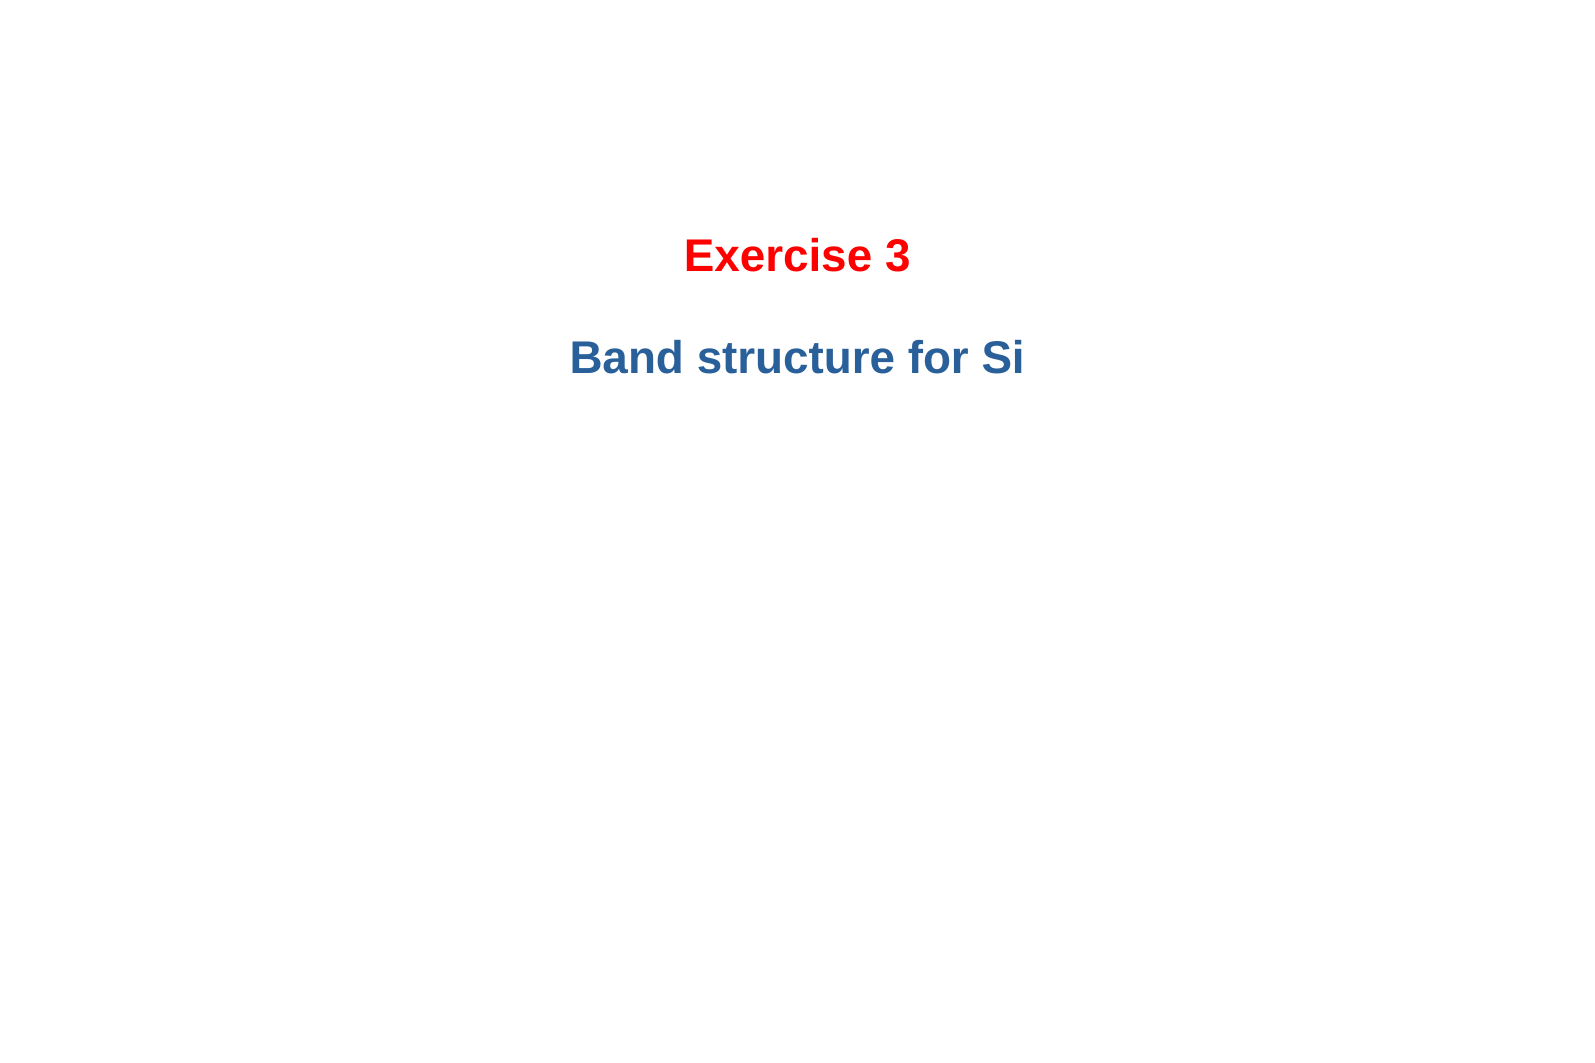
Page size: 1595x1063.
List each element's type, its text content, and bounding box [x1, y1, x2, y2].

text_box Band structure for Si [207, 324, 1388, 400]
text_box Exercise 3 [207, 222, 1388, 299]
